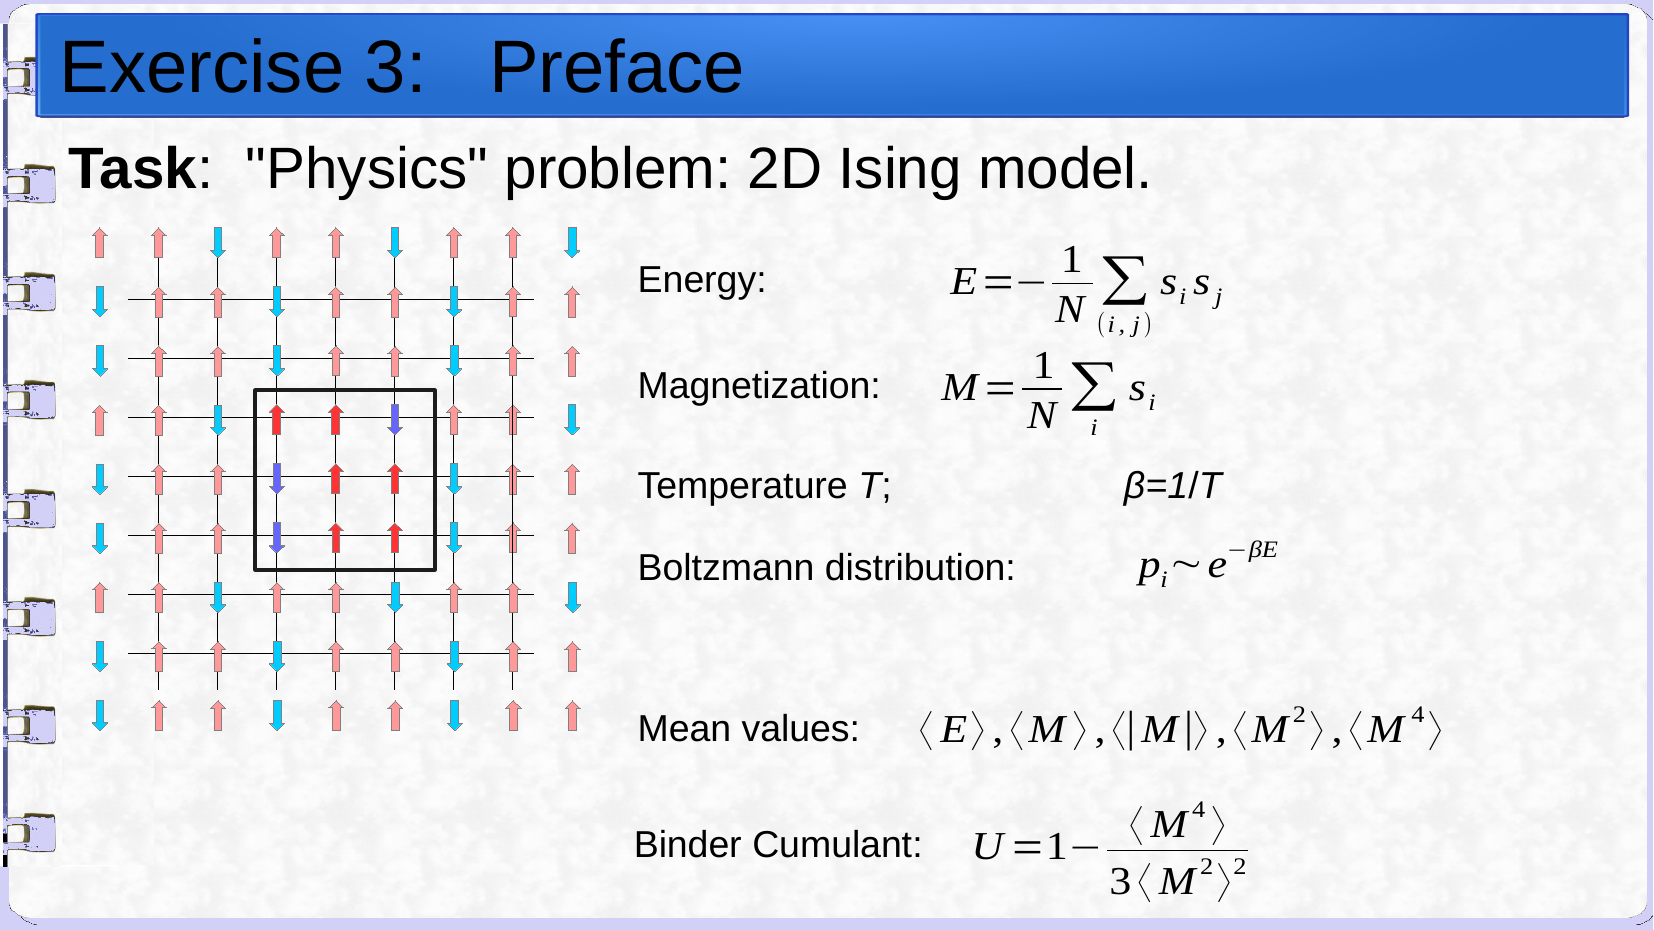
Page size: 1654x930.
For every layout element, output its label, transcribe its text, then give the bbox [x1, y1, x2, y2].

text_box [151, 582, 167, 613]
text_box [564, 346, 580, 377]
text_box Magnetization: [637, 364, 901, 422]
text_box [513, 464, 521, 495]
chart [927, 228, 1235, 442]
list Task: "Physics" problem: 2D Ising model. [68, 135, 1179, 241]
text_box [328, 345, 344, 376]
text_box [92, 700, 108, 731]
title Exercise 3: Preface [59, 13, 1620, 120]
text_box Temperature T; [637, 465, 916, 522]
text_box [387, 404, 403, 435]
text_box [269, 641, 285, 672]
text_box [387, 227, 403, 258]
text_box [210, 287, 226, 318]
text_box [92, 227, 108, 258]
text_box [446, 522, 462, 553]
text_box [269, 700, 285, 731]
text_box [151, 227, 167, 258]
text_box [210, 700, 226, 731]
text_box [151, 641, 167, 672]
text_box [151, 523, 167, 554]
text_box [269, 286, 285, 317]
text_box [210, 641, 226, 672]
chart [960, 795, 1261, 904]
text_box [505, 345, 521, 376]
text_box [565, 700, 581, 731]
text_box [505, 286, 521, 317]
text_box β=1/T [1123, 464, 1252, 522]
text_box [505, 227, 521, 258]
text_box [269, 582, 285, 613]
text_box [565, 582, 581, 613]
text_box [505, 641, 521, 672]
text_box [505, 700, 522, 731]
text_box [269, 463, 285, 494]
text_box [387, 463, 403, 494]
text_box [92, 405, 108, 436]
text_box Binder Cumulant: [633, 823, 960, 881]
text_box [387, 641, 403, 672]
text_box [387, 346, 403, 377]
text_box [92, 345, 108, 377]
text_box [151, 345, 167, 377]
text_box [387, 582, 403, 613]
text_box [210, 582, 226, 613]
text_box [269, 404, 285, 435]
text_box [447, 641, 463, 672]
text_box [505, 464, 512, 495]
text_box [564, 523, 580, 554]
text_box [328, 463, 344, 494]
text_box [328, 227, 344, 258]
text_box Boltzmann distribution: [637, 546, 1036, 604]
text_box [328, 522, 344, 553]
text_box [92, 582, 108, 613]
text_box [328, 286, 344, 318]
text_box [269, 345, 285, 376]
text_box [151, 405, 167, 436]
text_box [564, 227, 580, 258]
text_box [151, 287, 167, 318]
text_box [513, 404, 521, 435]
text_box [387, 700, 403, 731]
text_box [210, 523, 226, 554]
text_box [328, 404, 344, 435]
text_box [210, 346, 226, 377]
chart [907, 700, 1455, 752]
chart [1121, 535, 1291, 592]
text_box [513, 522, 521, 553]
text_box [505, 405, 512, 435]
text_box [564, 404, 580, 435]
text_box [446, 286, 462, 317]
text_box [387, 522, 403, 553]
text_box [446, 227, 462, 258]
text_box [92, 286, 108, 317]
text_box [210, 464, 226, 495]
text_box [387, 287, 403, 318]
picture [0, 0, 1654, 930]
text_box Energy: [637, 258, 768, 316]
text_box [446, 404, 462, 435]
text_box [328, 700, 344, 731]
text_box [269, 227, 285, 258]
text_box [446, 463, 462, 494]
text_box [505, 582, 521, 613]
text_box [92, 523, 108, 554]
text_box Mean values: [637, 707, 901, 764]
text_box [505, 524, 512, 553]
text_box [328, 641, 344, 672]
text_box [151, 464, 167, 495]
text_box [564, 464, 580, 495]
text_box [92, 464, 108, 495]
text_box [447, 700, 463, 731]
text_box [564, 641, 581, 672]
text_box [151, 700, 167, 731]
text_box [564, 286, 580, 318]
text_box [210, 227, 226, 258]
text_box [269, 522, 285, 553]
text_box [328, 582, 344, 613]
text_box [210, 405, 226, 436]
text_box [446, 582, 462, 613]
text_box [92, 641, 108, 672]
text_box [446, 345, 462, 376]
